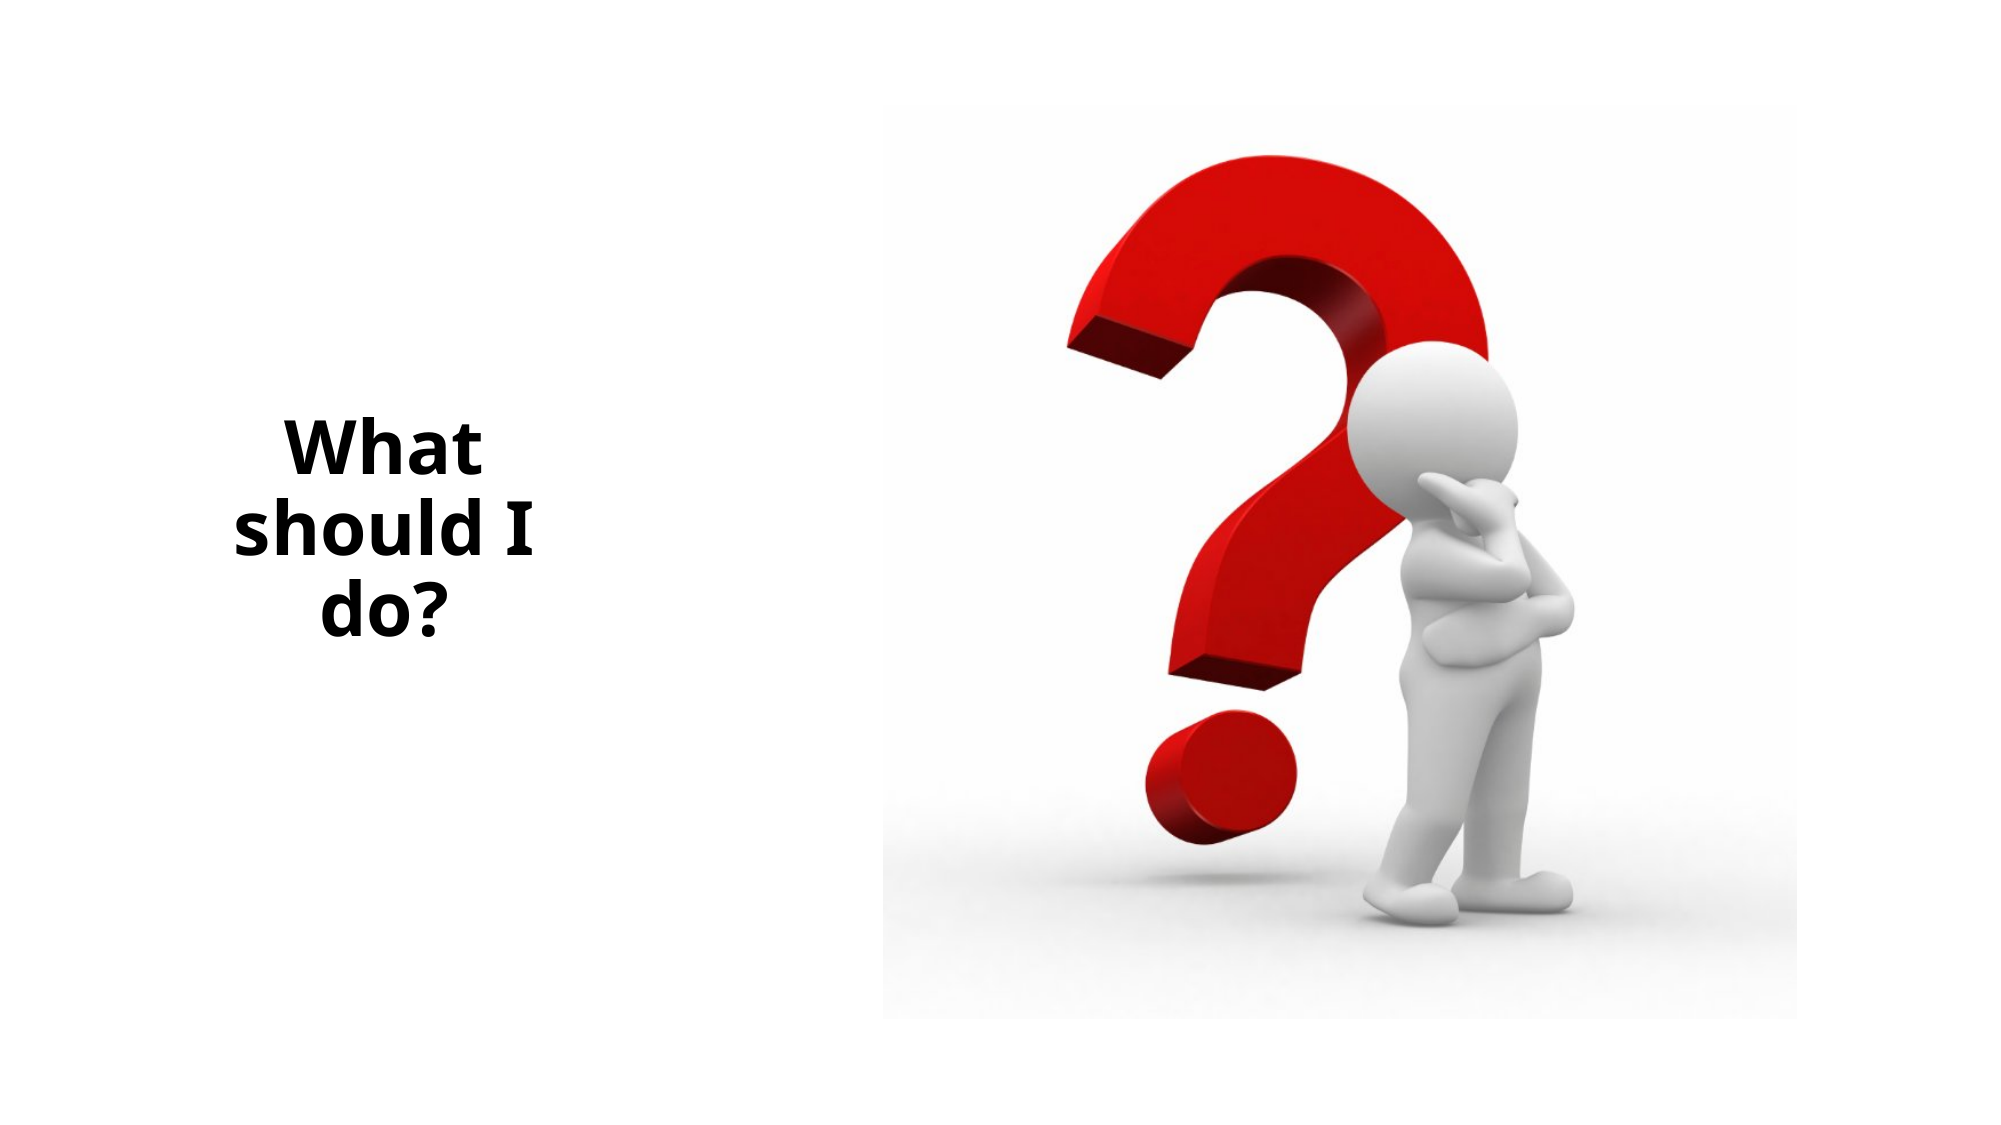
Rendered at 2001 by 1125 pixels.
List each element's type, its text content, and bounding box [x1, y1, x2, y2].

picture [883, 105, 1797, 1019]
title What should I do? [168, 322, 601, 741]
